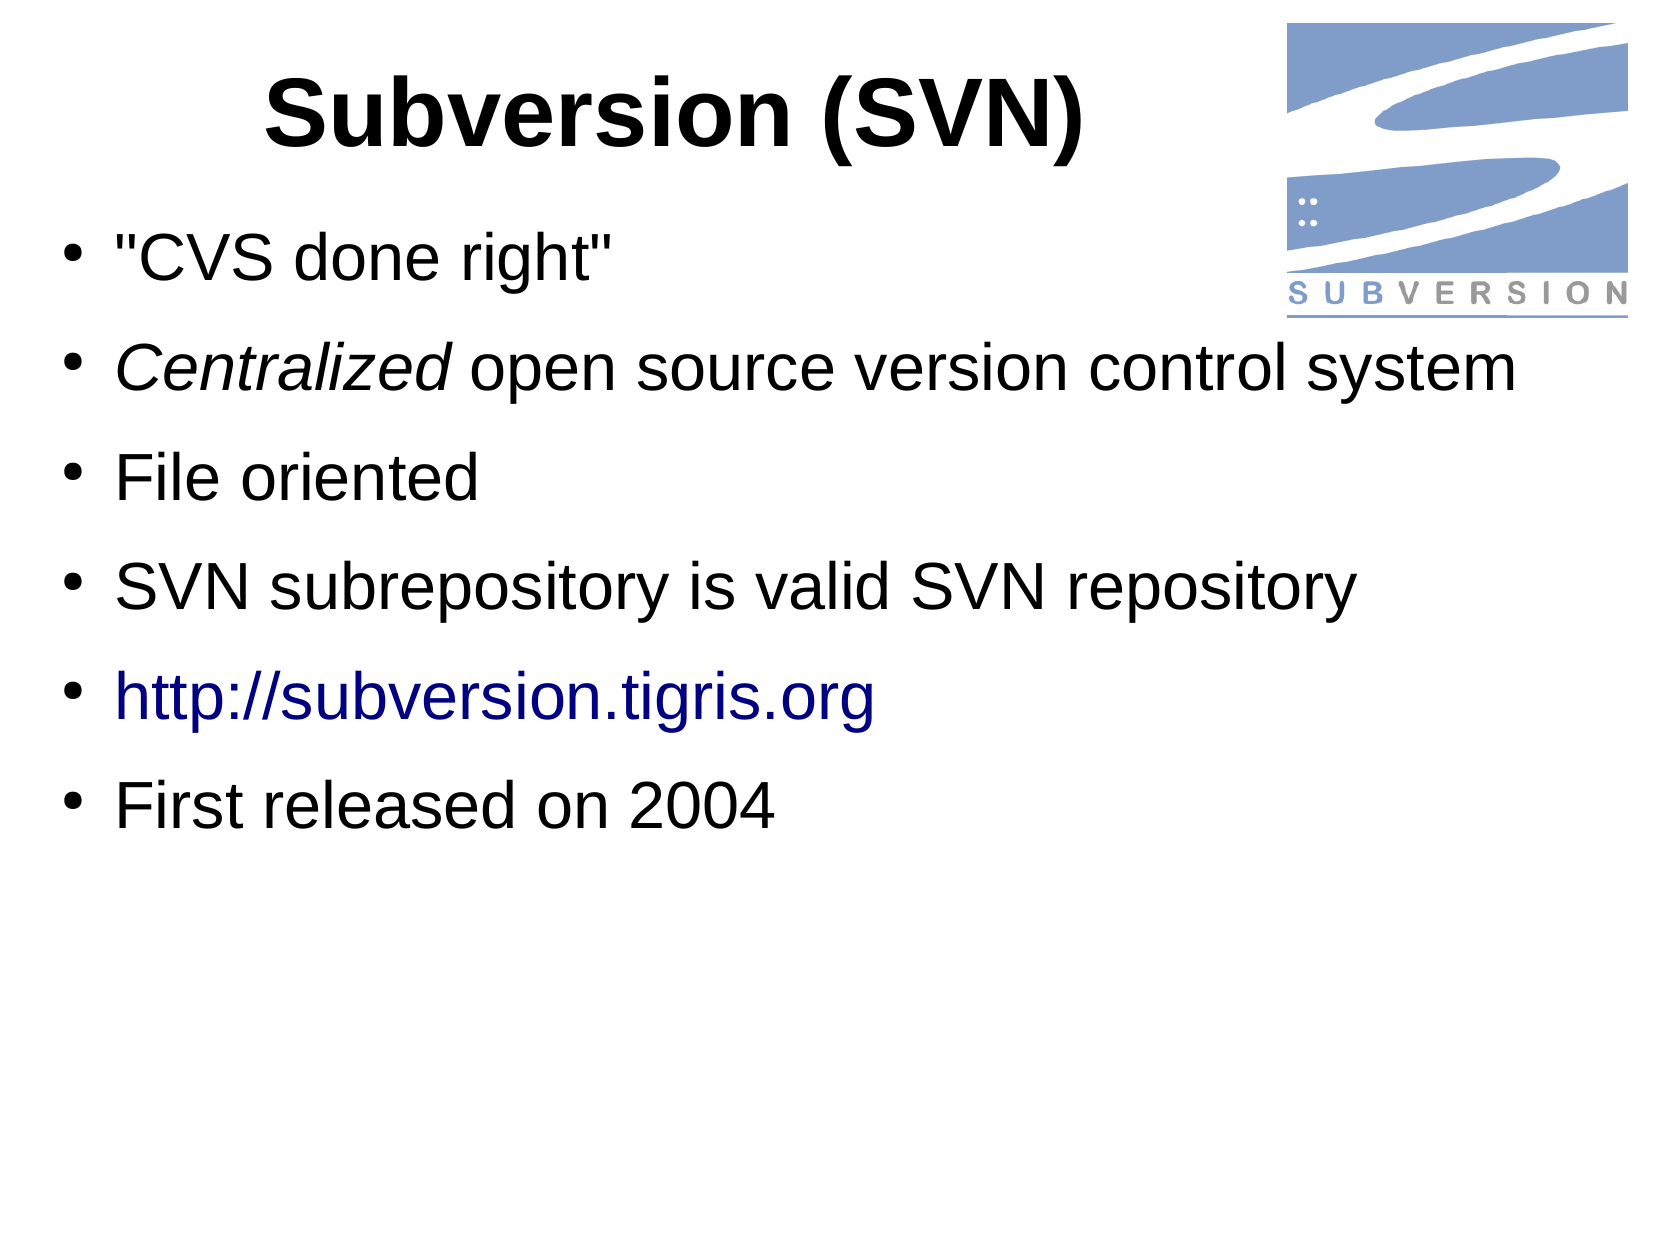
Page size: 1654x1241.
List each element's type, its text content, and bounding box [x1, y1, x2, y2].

list "CVS done right" Centralized open source version control system File oriented SVN subrepository is valid SVN repository http://subversion.tigris.org First released on 2004 [25, 209, 1628, 1216]
picture [1287, 23, 1628, 318]
title Subversion (SVN) [25, 7, 1325, 209]
